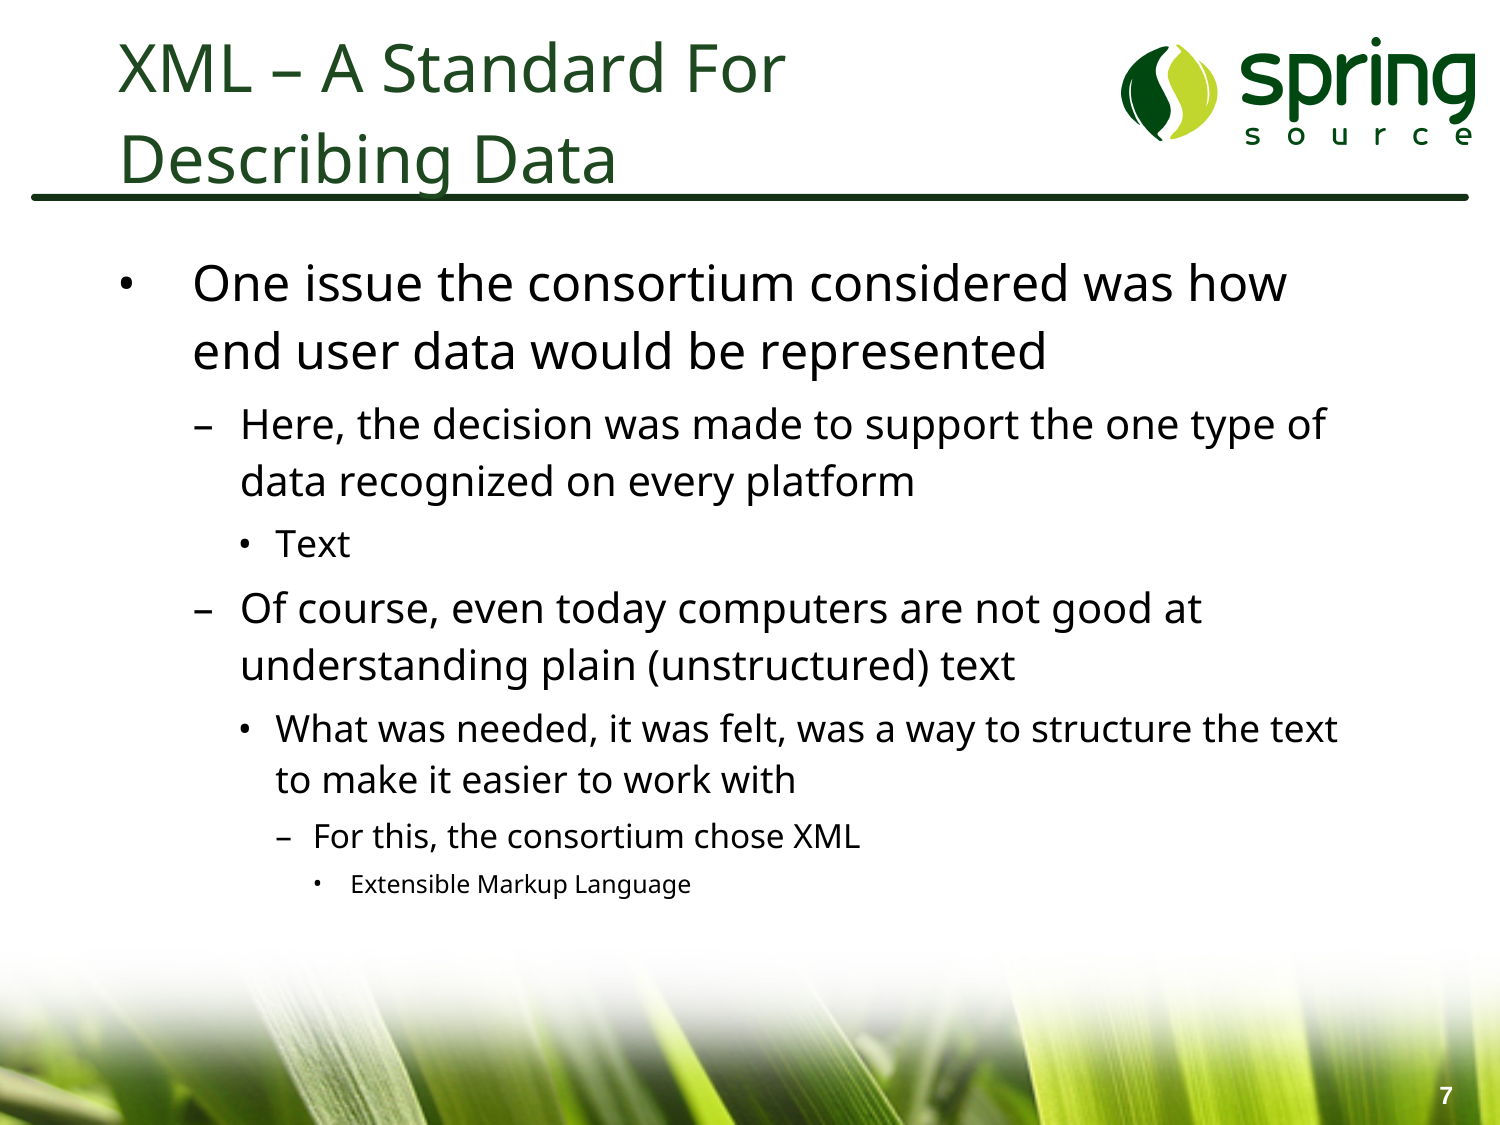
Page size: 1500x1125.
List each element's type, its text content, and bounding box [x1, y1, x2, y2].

picture [1136, 37, 1475, 145]
picture [0, 944, 1500, 1125]
title XML – A Standard For Describing Data [103, 13, 1136, 191]
list One issue the consortium considered was how end user data would be represented Here, the decision was made to support the one type of data recognized on every platform Text Of course, even today computers are not good at understanding plain (unstructured) text What was needed, it was felt, was a way to structure the text to make it easier to work with For this, the consortium chose XML Extensible Markup Language [103, 239, 1394, 903]
